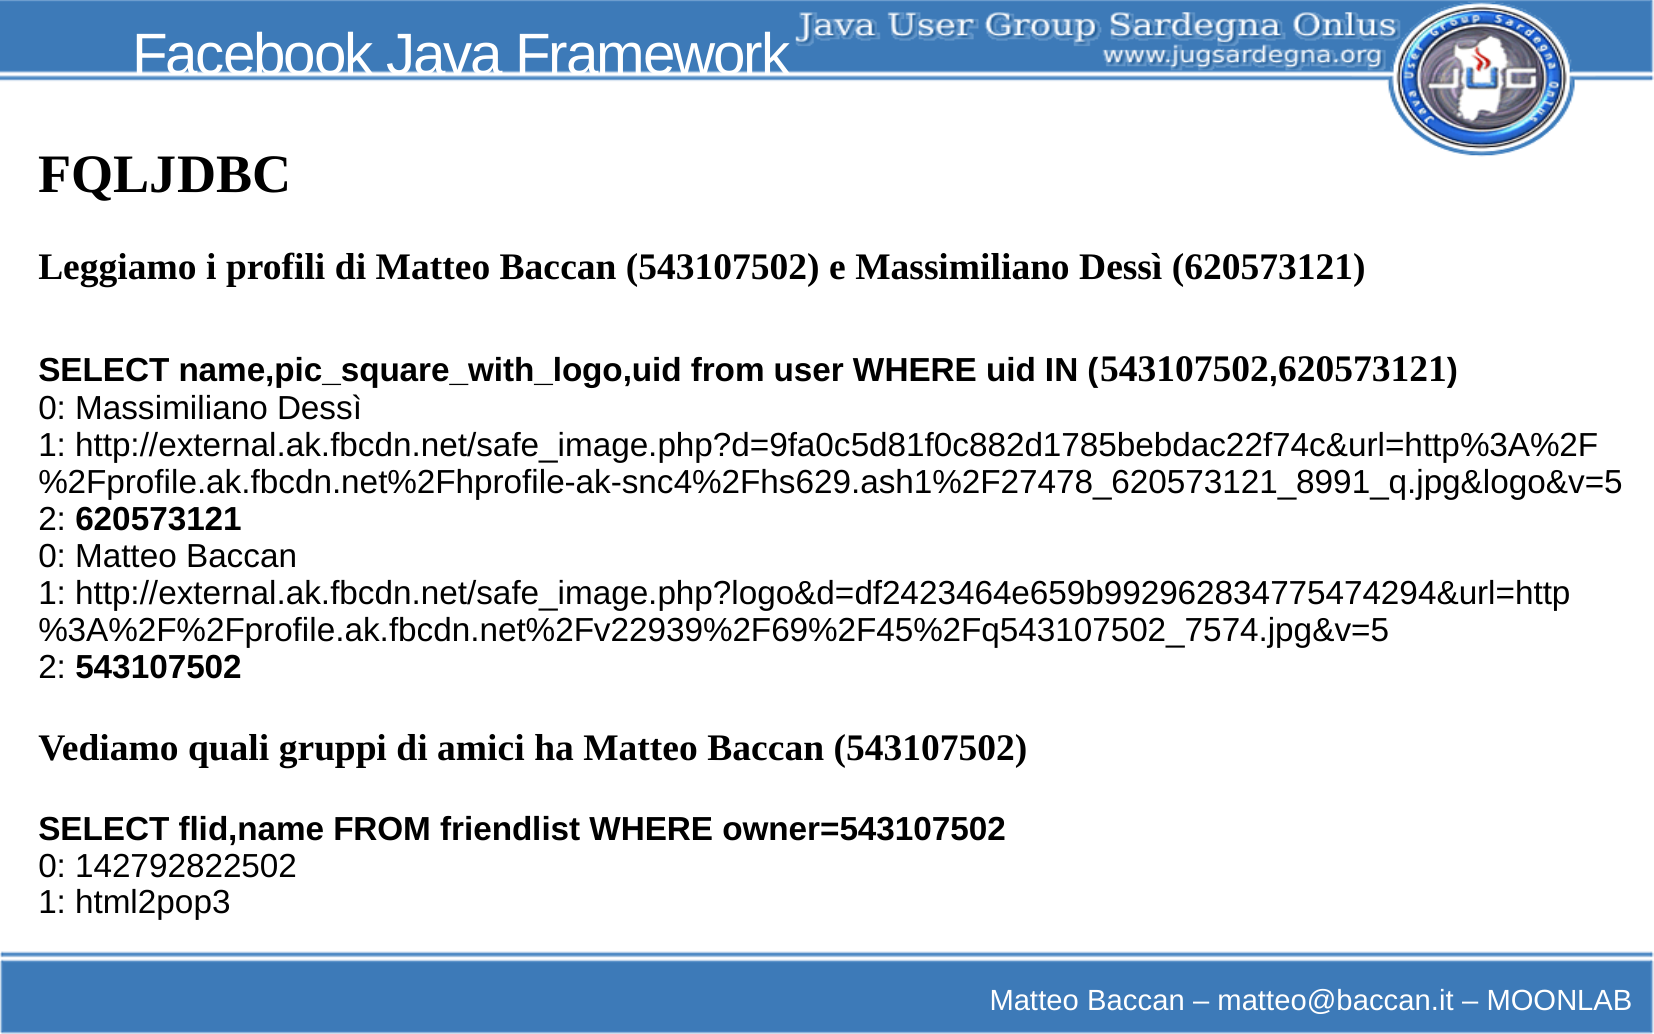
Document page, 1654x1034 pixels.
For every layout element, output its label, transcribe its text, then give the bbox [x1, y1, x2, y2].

text_box FQLJDBC Leggiamo i profili di Matteo Baccan (543107502) e Massimiliano Dessì (620573121) SELECT name,pic_square_with_logo,uid from user WHERE uid IN (543107502,620573121) 0: Massimiliano Dessì 1: http://external.ak.fbcdn.net/safe_image.php?d=9fa0c5d81f0c882d1785bebdac22f74c&url=http%3A%2F%2Fprofile.ak.fbcdn.net%2Fhprofile-ak-snc4%2Fhs629.ash1%2F27478_620573121_8991_q.jpg&logo&v=5 2: 620573121 0: Matteo Baccan 1: http://external.ak.fbcdn.net/safe_image.php?logo&d=df2423464e659b992962834775474294&url=http%3A%2F%2Fprofile.ak.fbcdn.net%2Fv22939%2F69%2F45%2Fq543107502_7574.jpg&v=5 2: 543107502 Vediamo quali gruppi di amici ha Matteo Baccan (543107502) SELECT flid,name FROM friendlist WHERE owner=543107502 0: 142792822502 1: html2pop3 [23, 137, 1654, 943]
title Facebook Java Framework [132, 5, 1609, 103]
picture [0, 0, 1654, 1034]
